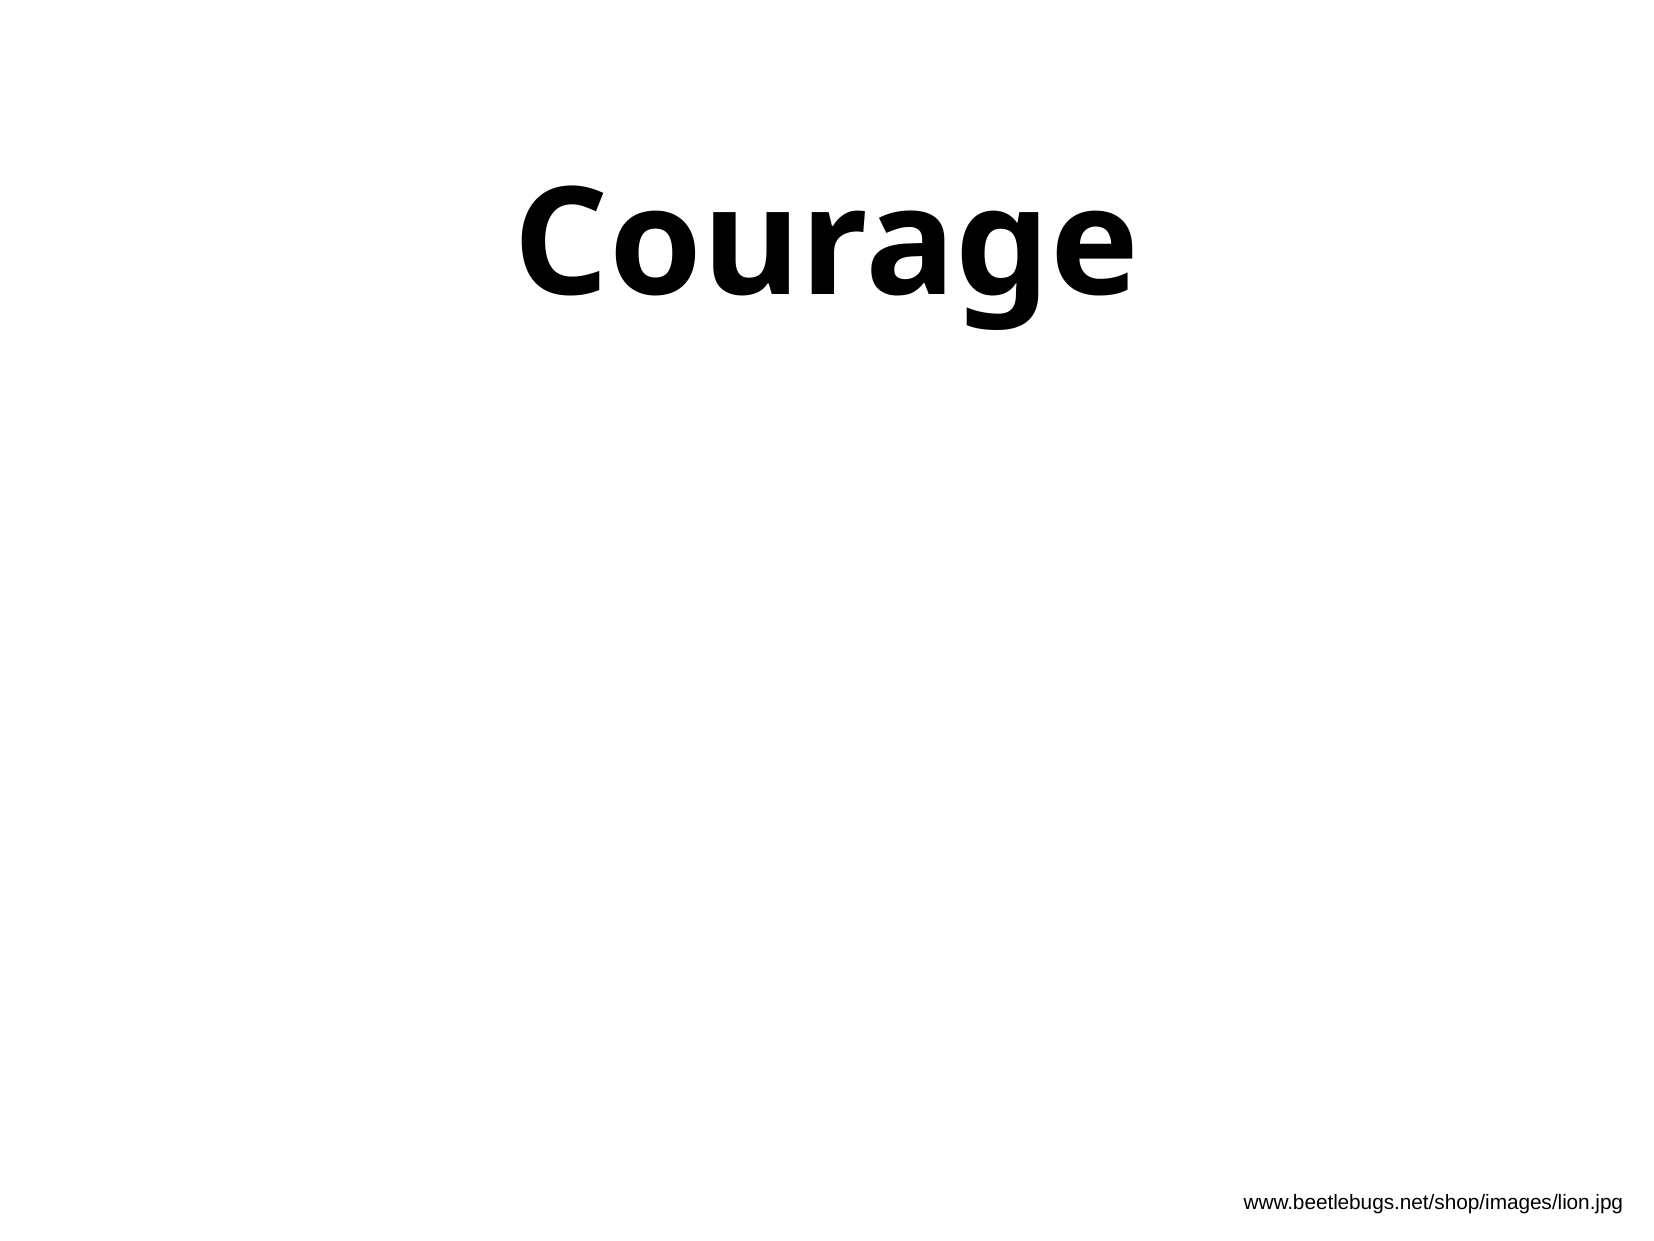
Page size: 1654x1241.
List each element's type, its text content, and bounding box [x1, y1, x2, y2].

title Courage [59, 59, 1595, 414]
text_box www.beetlebugs.net/shop/images/lion.jpg [1228, 1183, 1642, 1223]
